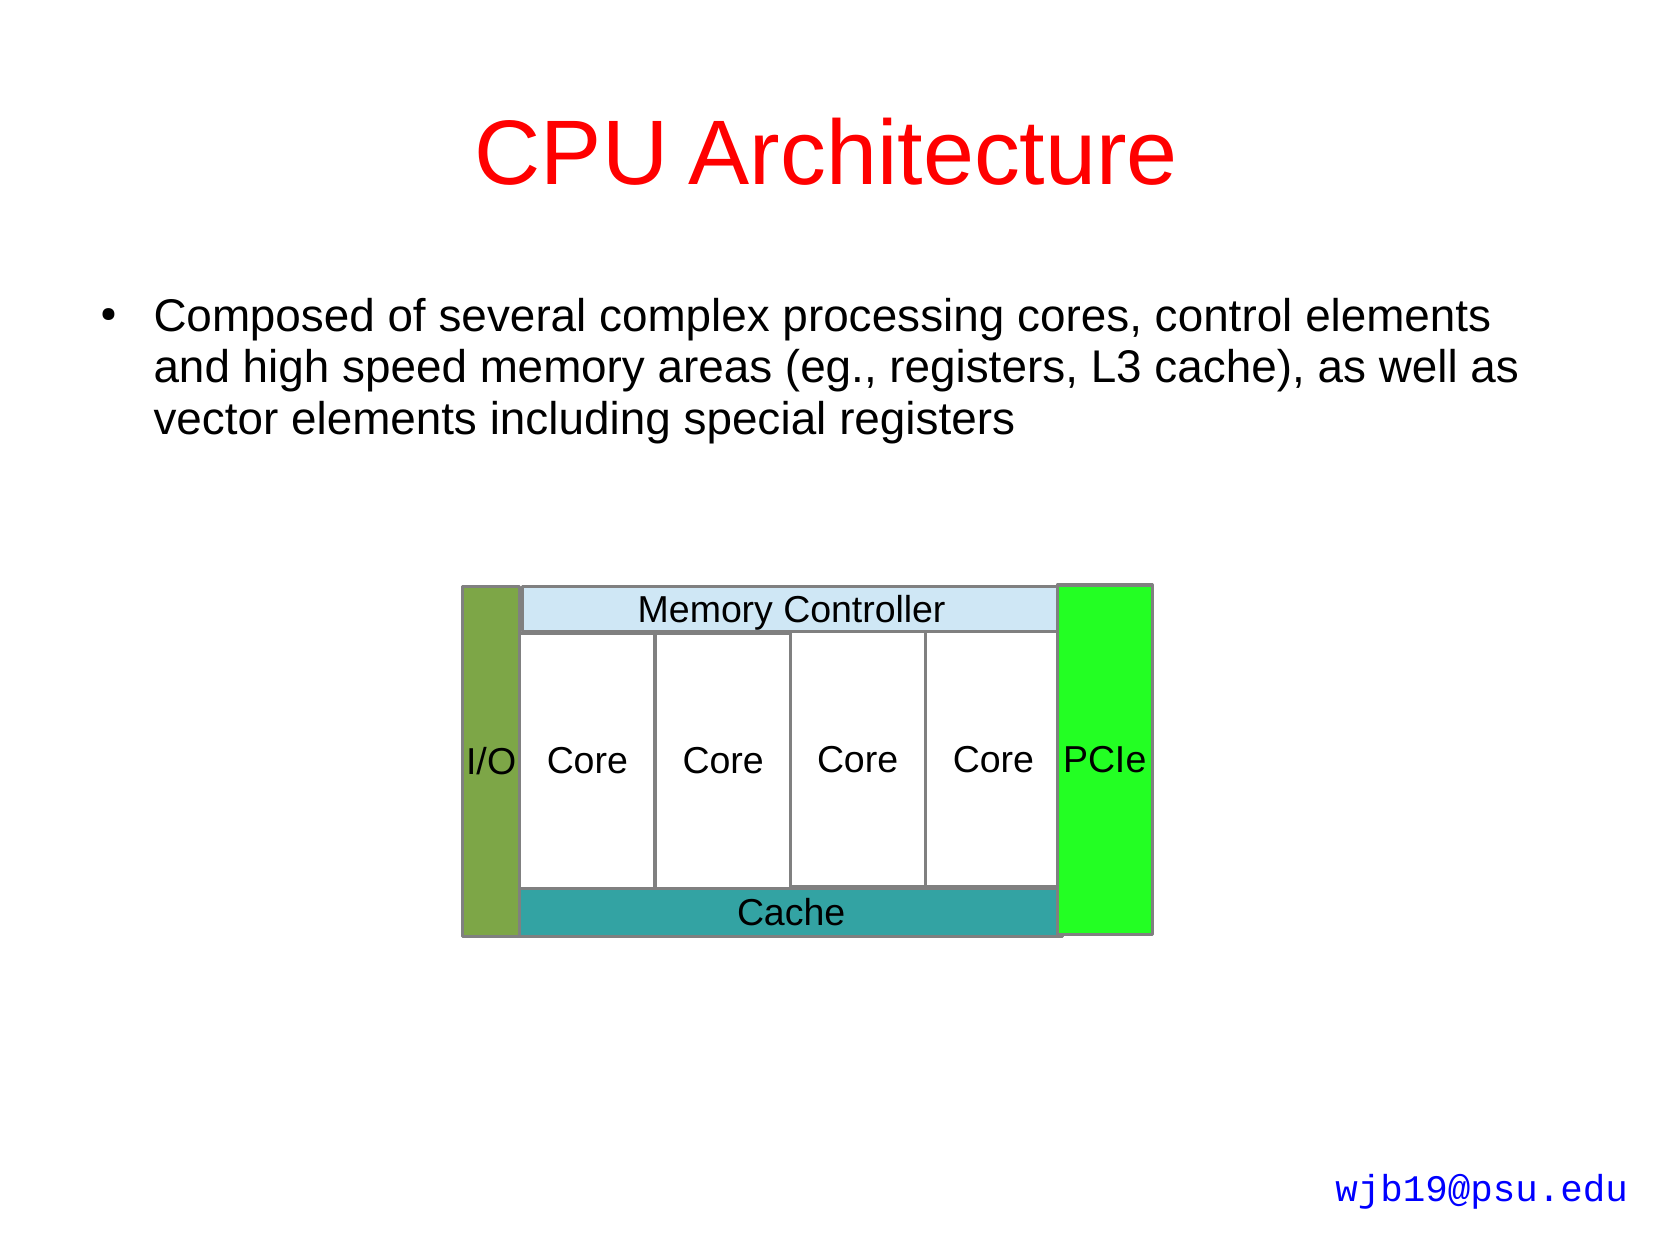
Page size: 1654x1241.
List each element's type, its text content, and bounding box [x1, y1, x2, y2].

text_box Memory Controller [522, 586, 1057, 632]
text_box Core [790, 632, 925, 887]
text_box PCIe [1057, 585, 1153, 935]
list Composed of several complex processing cores, control elements and high speed memory areas (eg., registers, L3 cache), as well as vector elements including special registers [82, 290, 1538, 1010]
text_box Core [655, 633, 791, 888]
text_box I/O [462, 586, 520, 937]
text_box Core [925, 632, 1057, 887]
text_box Core [520, 633, 655, 888]
title CPU Architecture [82, 49, 1571, 257]
text_box wjb19@psu.edu [1320, 1162, 1643, 1220]
text_box Cache [520, 888, 1063, 937]
